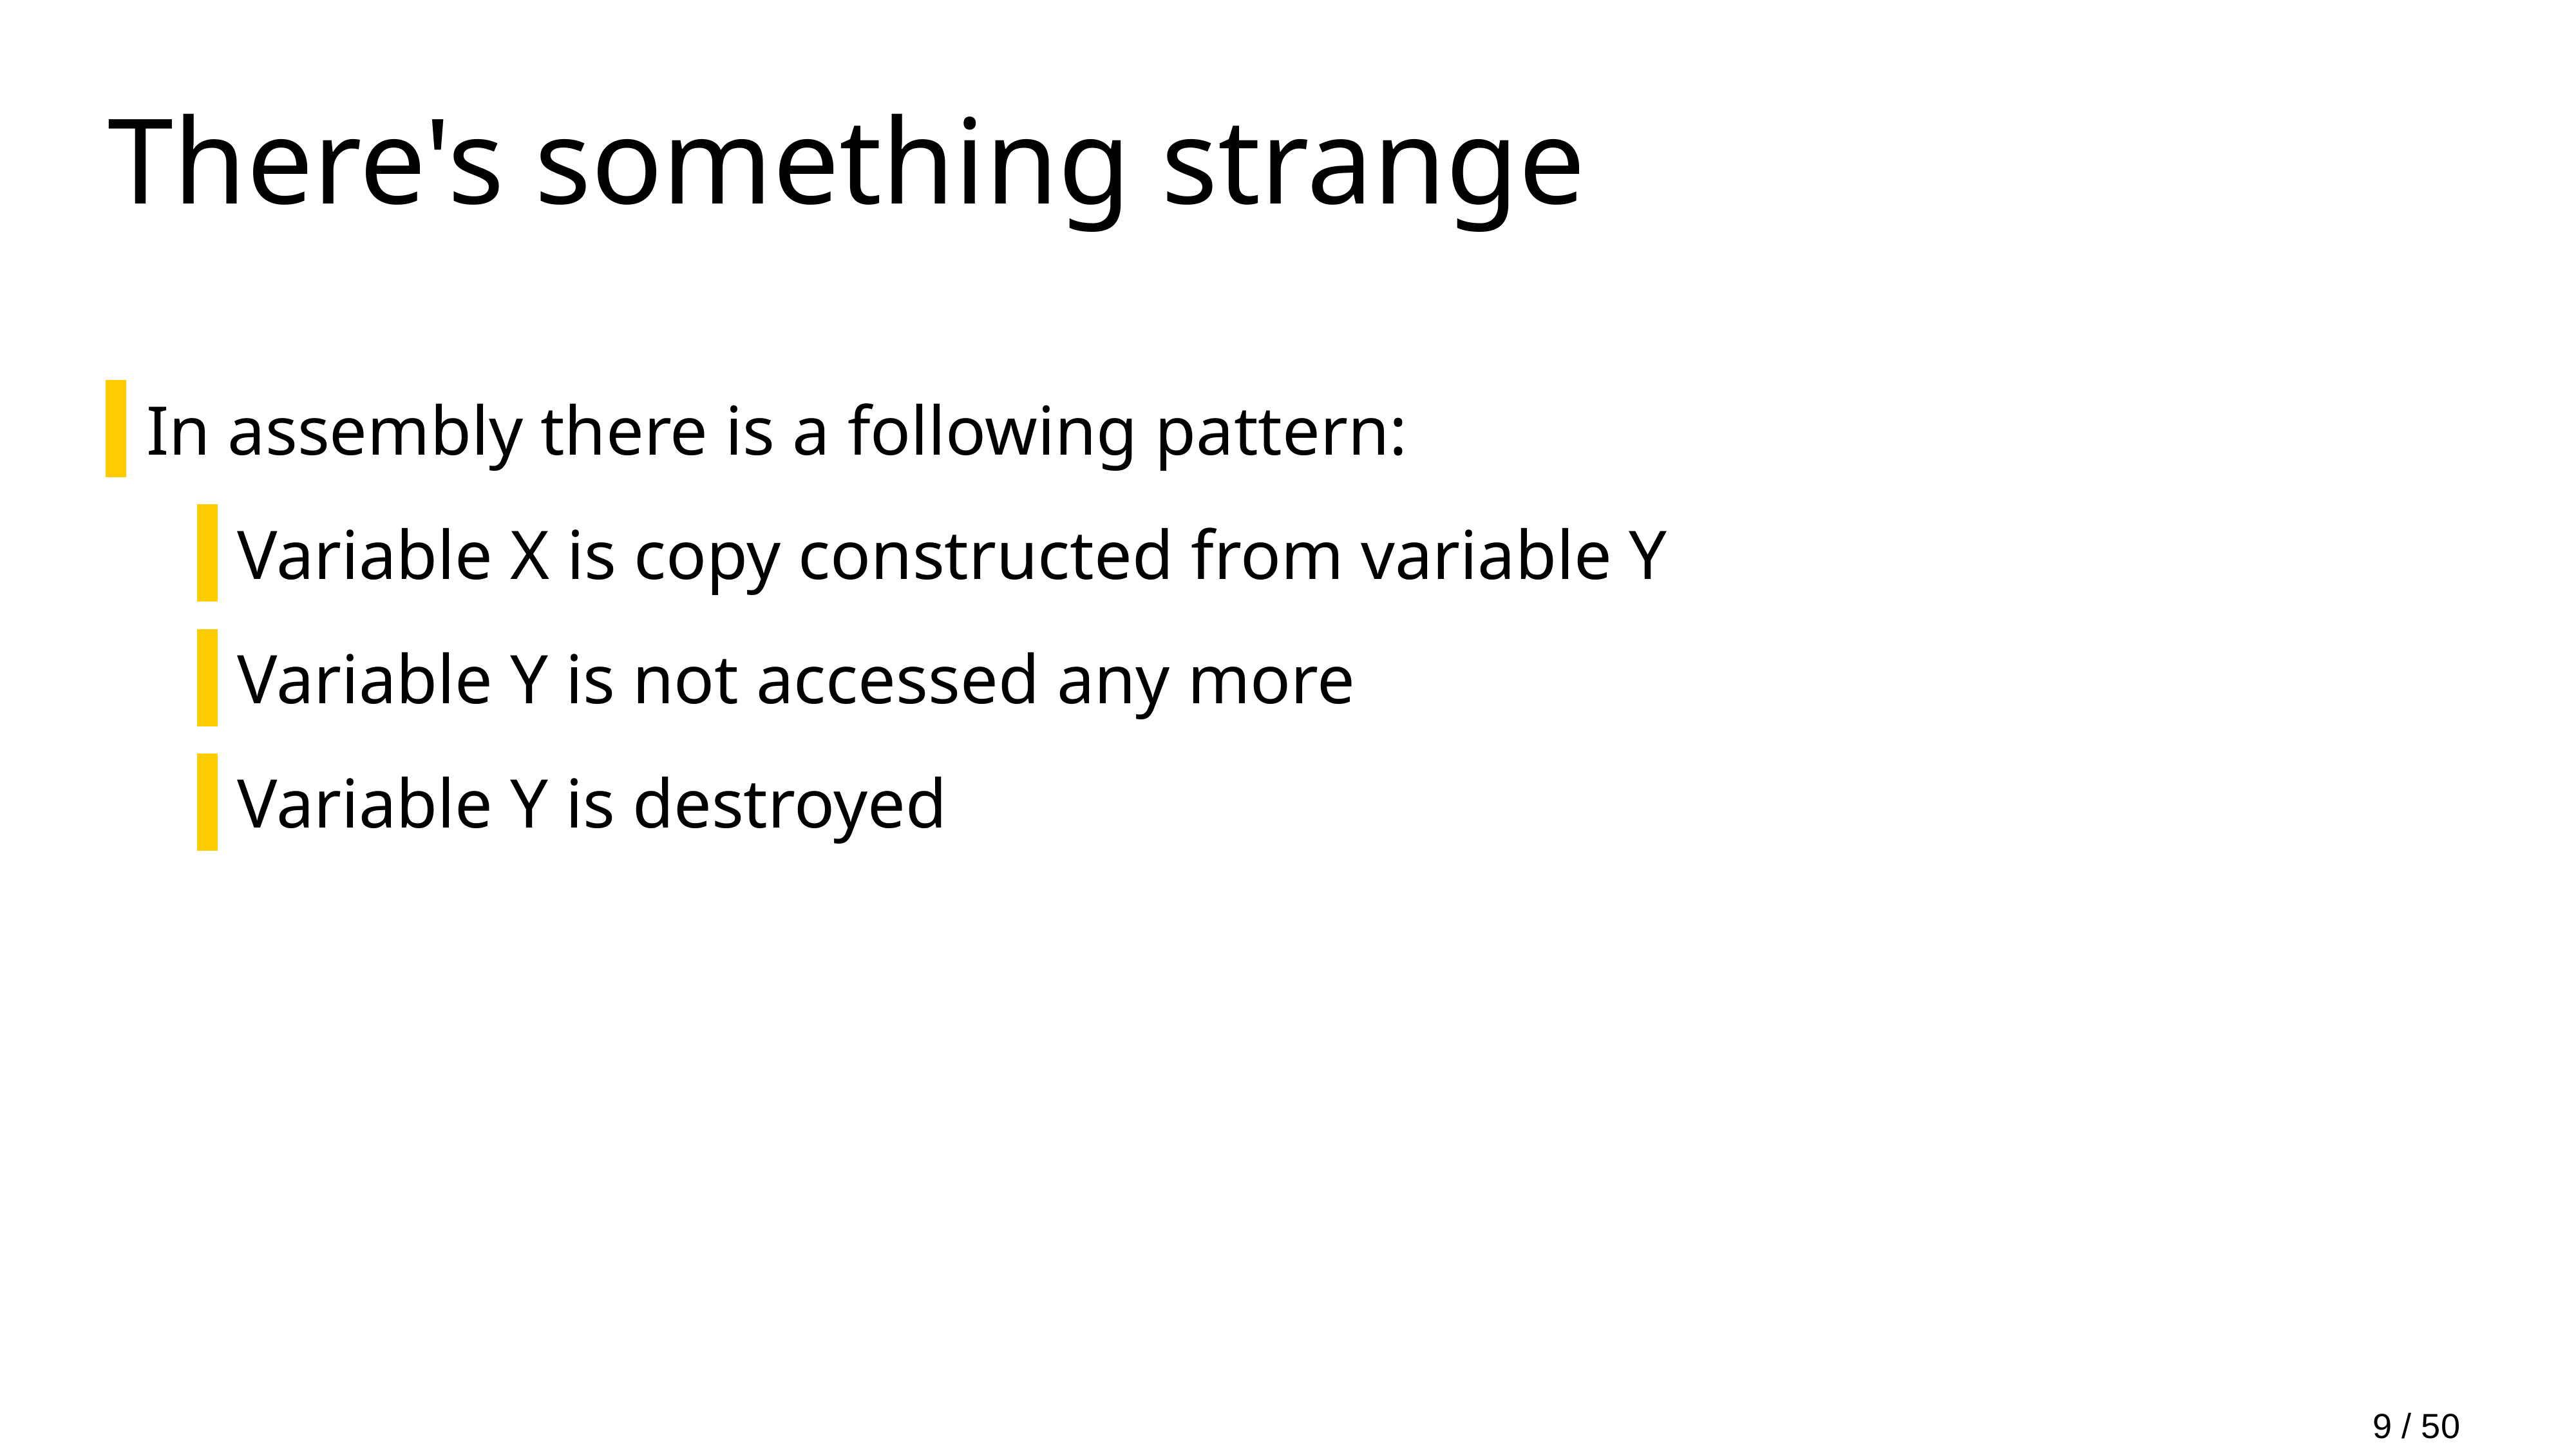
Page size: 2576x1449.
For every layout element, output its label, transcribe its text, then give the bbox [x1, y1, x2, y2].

text_box In assembly there is a following pattern: Variable X is copy constructed from variable Y Variable Y is not accessed any more Variable Y is destroyed [96, 364, 2512, 1419]
text_box <number> / 50 [2363, 1402, 2576, 1449]
title There's something strange [108, 80, 2468, 242]
